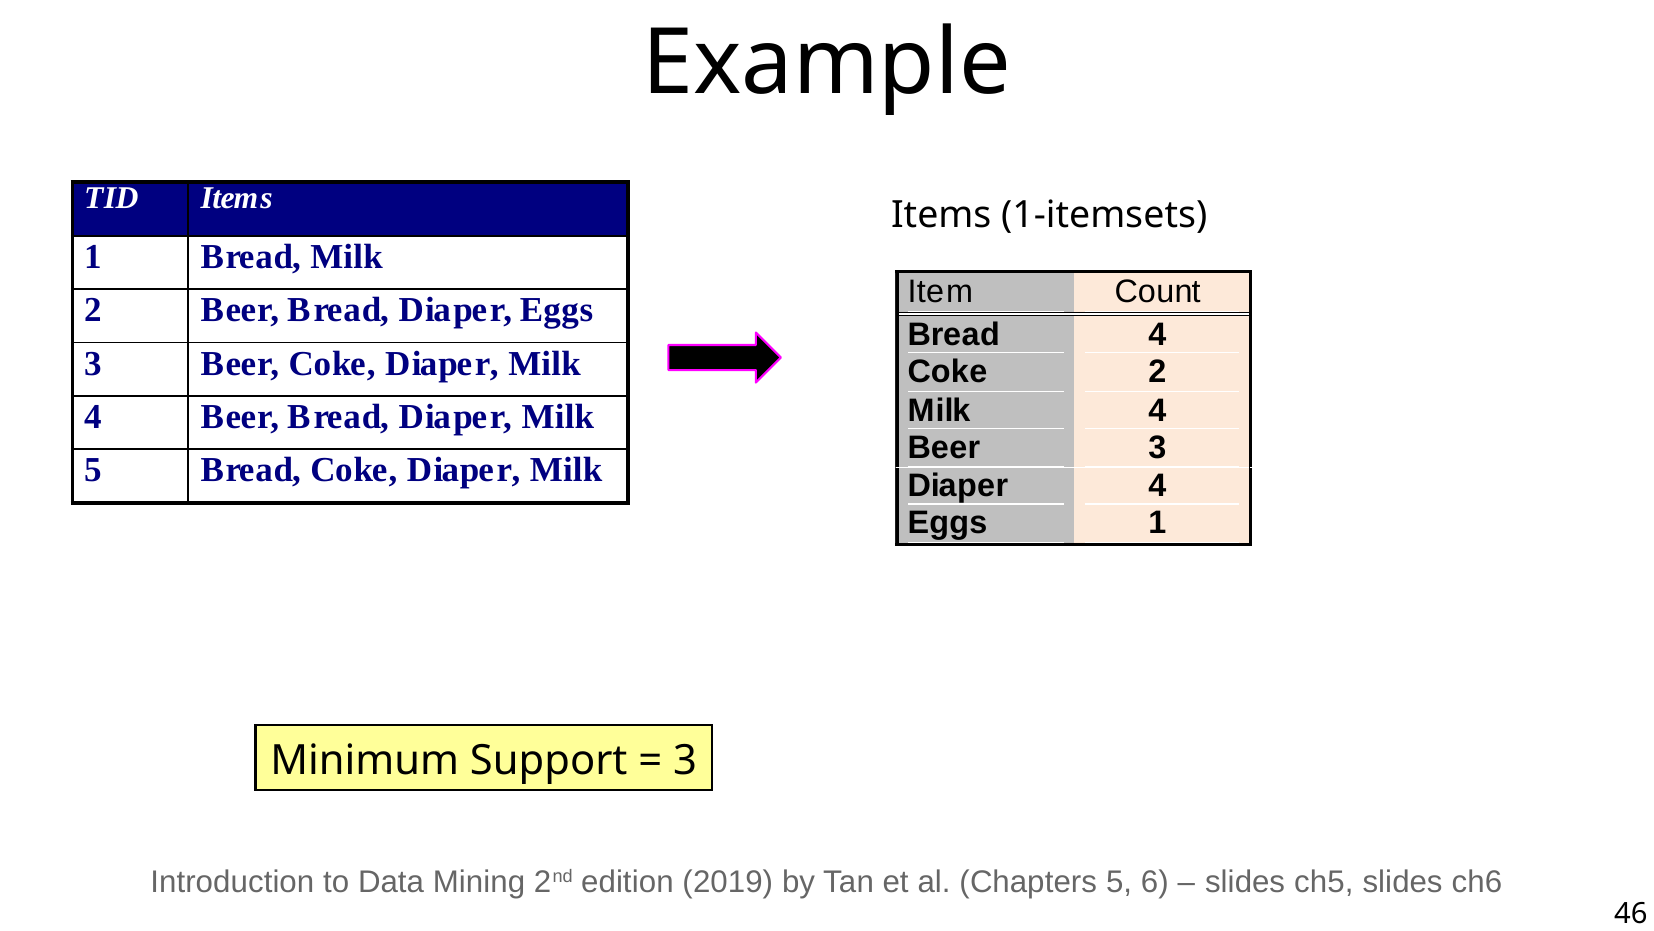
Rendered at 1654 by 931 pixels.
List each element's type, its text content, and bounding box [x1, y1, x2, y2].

picture [55, 180, 642, 533]
text_box Items (1-itemsets) [876, 182, 1223, 243]
text_box Minimum Support = 3 [255, 725, 712, 790]
text_box Introduction to Data Mining 2nd edition (2019) by Tan et al. (Chapters 5, 6) – slides ch5, slides ch6 [7, 857, 1646, 916]
picture [895, 270, 1267, 675]
title Example [82, 1, 1571, 115]
text_box [668, 332, 781, 383]
